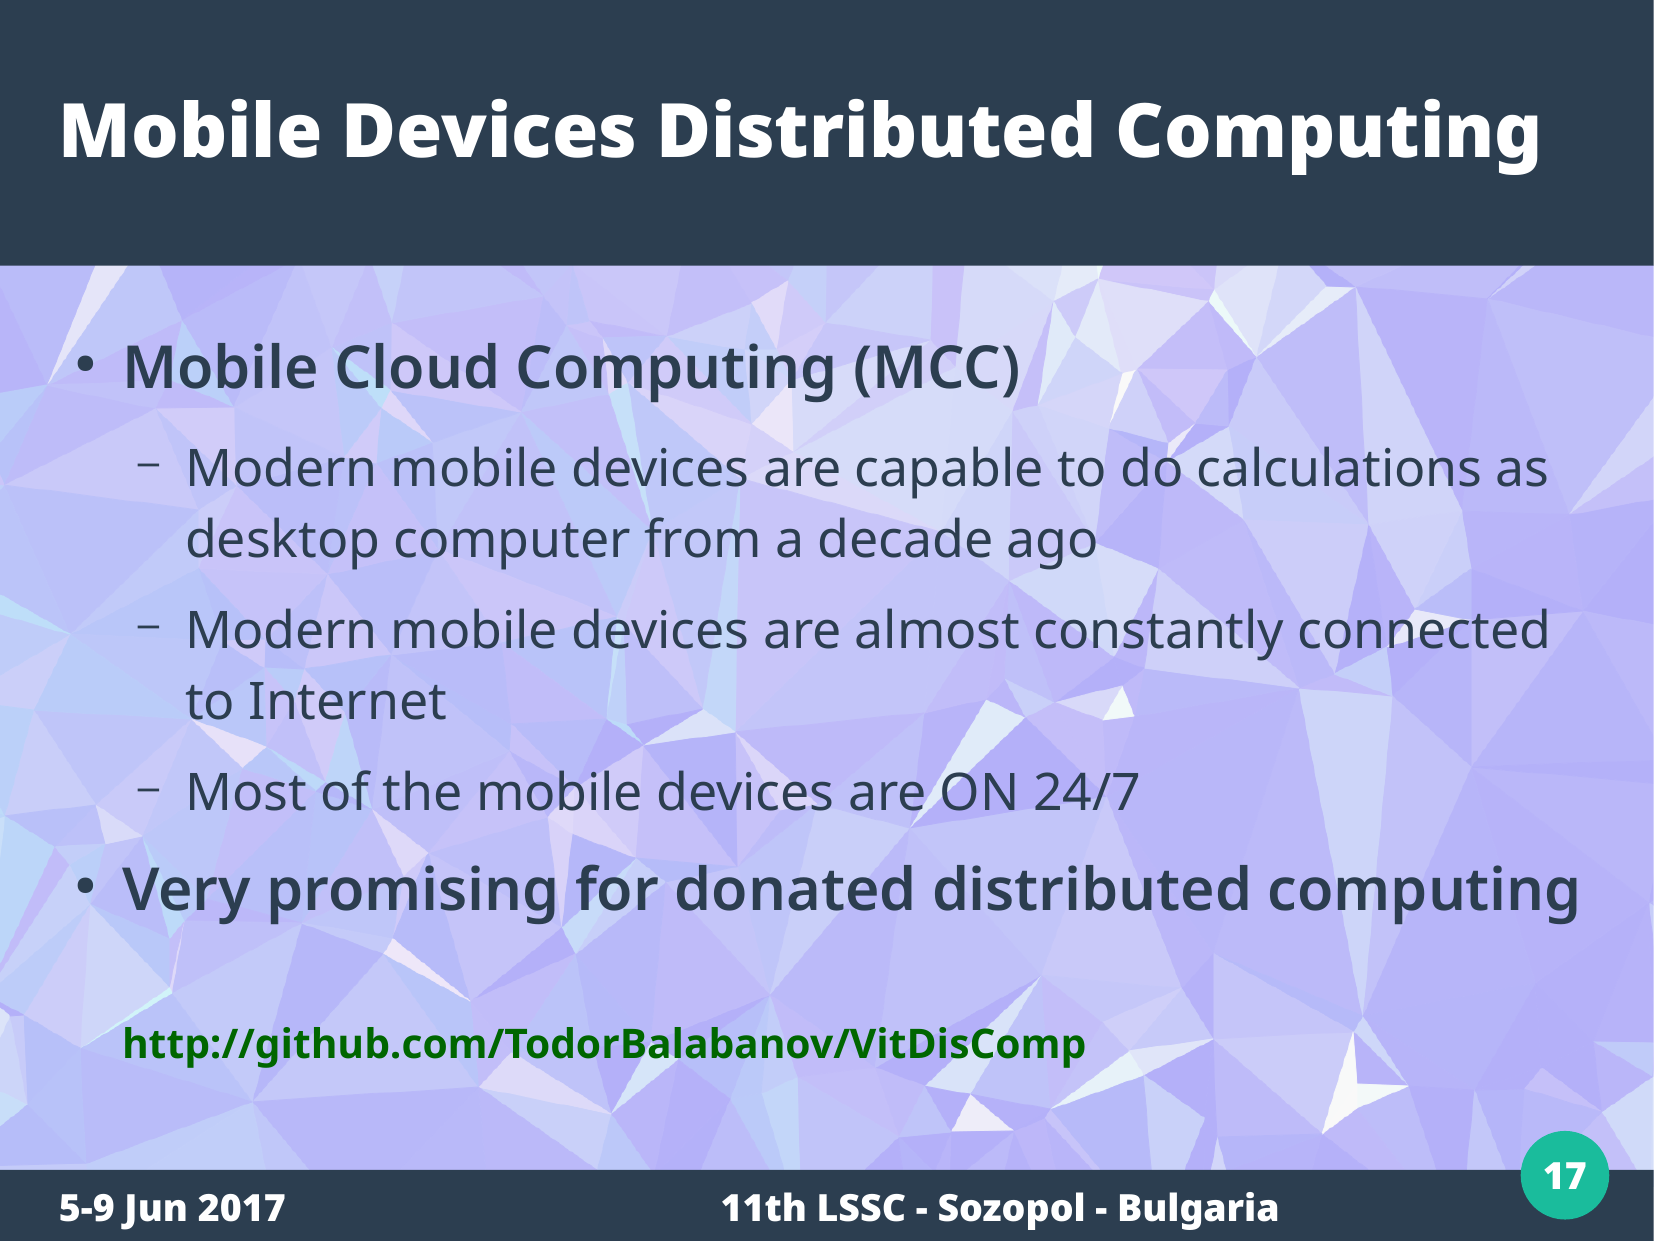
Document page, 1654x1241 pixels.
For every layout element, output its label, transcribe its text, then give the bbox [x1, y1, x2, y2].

title Mobile Devices Distributed Computing [59, 49, 1595, 207]
list Mobile Cloud Computing (MCC) Modern mobile devices are capable to do calculations as desktop computer from a decade ago Modern mobile devices are almost constantly connected to Internet Most of the mobile devices are ON 24/7 Very promising for donated distributed computing http://github.com/TodorBalabanov/VitDisComp [59, 324, 1595, 1152]
picture [0, 266, 1654, 1169]
